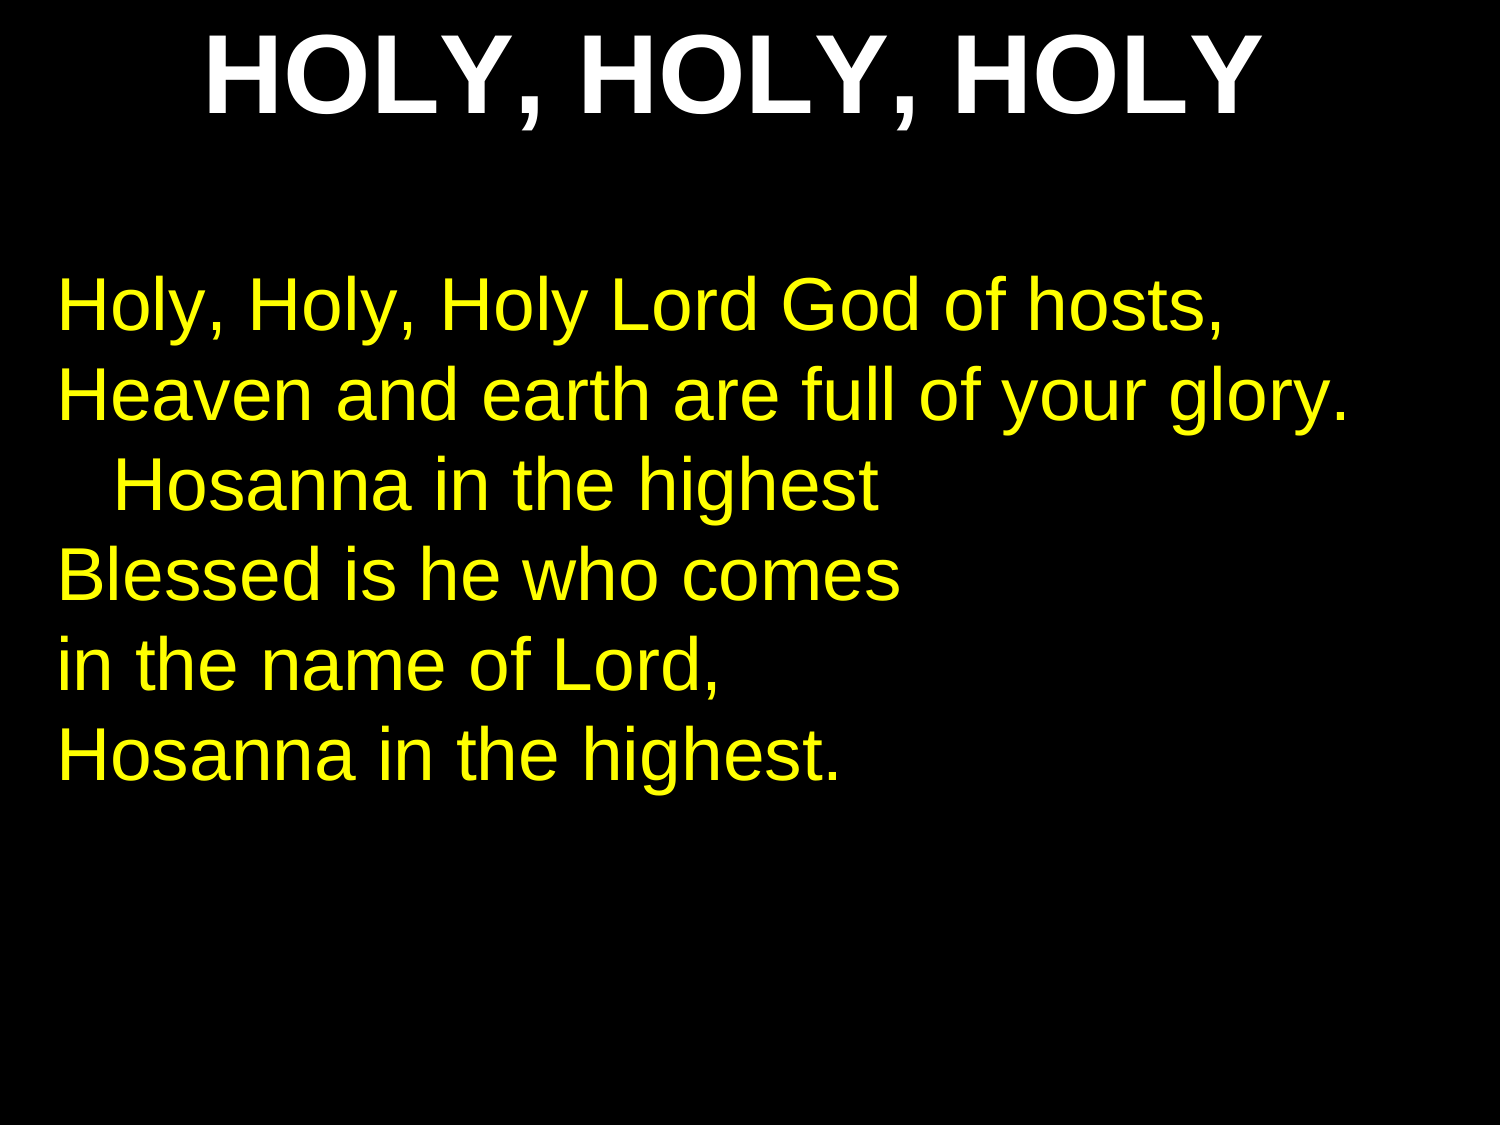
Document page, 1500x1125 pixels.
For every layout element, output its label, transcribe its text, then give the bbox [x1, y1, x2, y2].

list Holy, Holy, Holy Lord God of hosts, Heaven and earth are full of your glory. Hosanna in the highest Blessed is he who comes in the name of Lord, Hosanna in the highest. [41, 208, 1500, 1045]
title HOLY, HOLY, HOLY [53, 0, 1415, 208]
